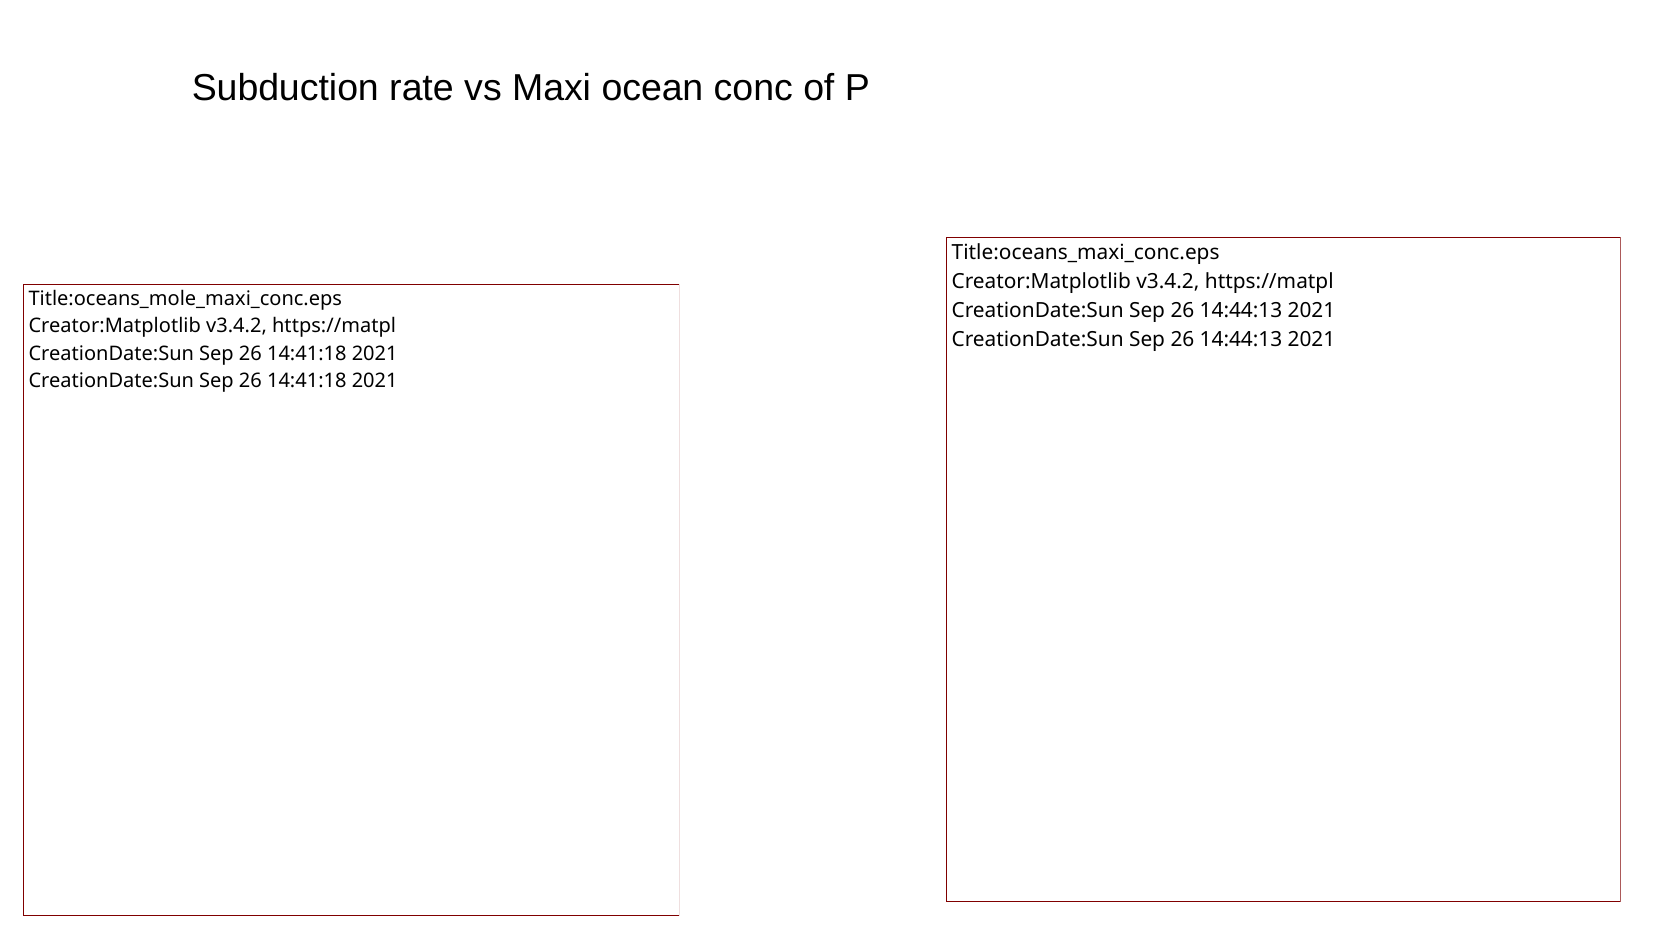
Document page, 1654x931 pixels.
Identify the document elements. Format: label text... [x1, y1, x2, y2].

text_box Subduction rate vs Maxi ocean conc of P [177, 59, 1123, 116]
picture [944, 236, 1621, 902]
picture [22, 282, 680, 916]
